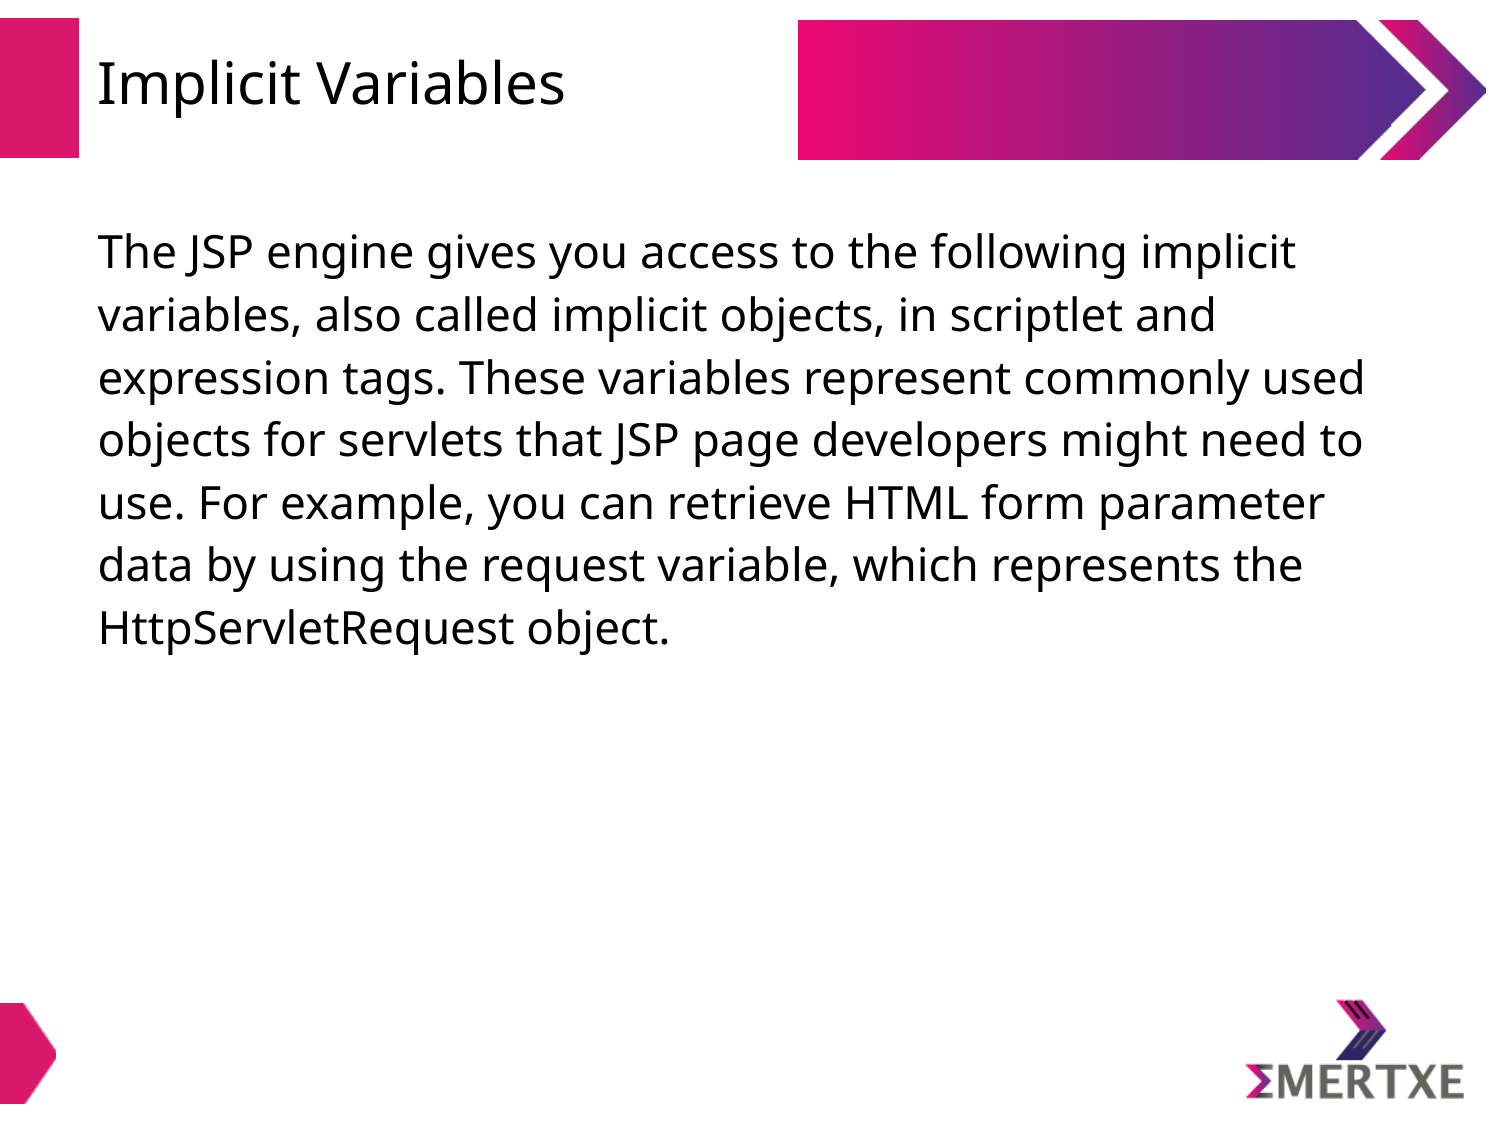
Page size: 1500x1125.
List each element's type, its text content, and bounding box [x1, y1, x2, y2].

picture [1245, 996, 1465, 1099]
picture [798, 20, 1486, 160]
text_box Implicit Variables [82, 35, 768, 119]
text_box The JSP engine gives you access to the following implicit variables, also called implicit objects, in scriptlet and expression tags. These variables represent commonly used objects for servlets that JSP page developers might need to use. For example, you can retrieve HTML form parameter data by using the request variable, which represents the HttpServletRequest object. [82, 212, 1430, 656]
